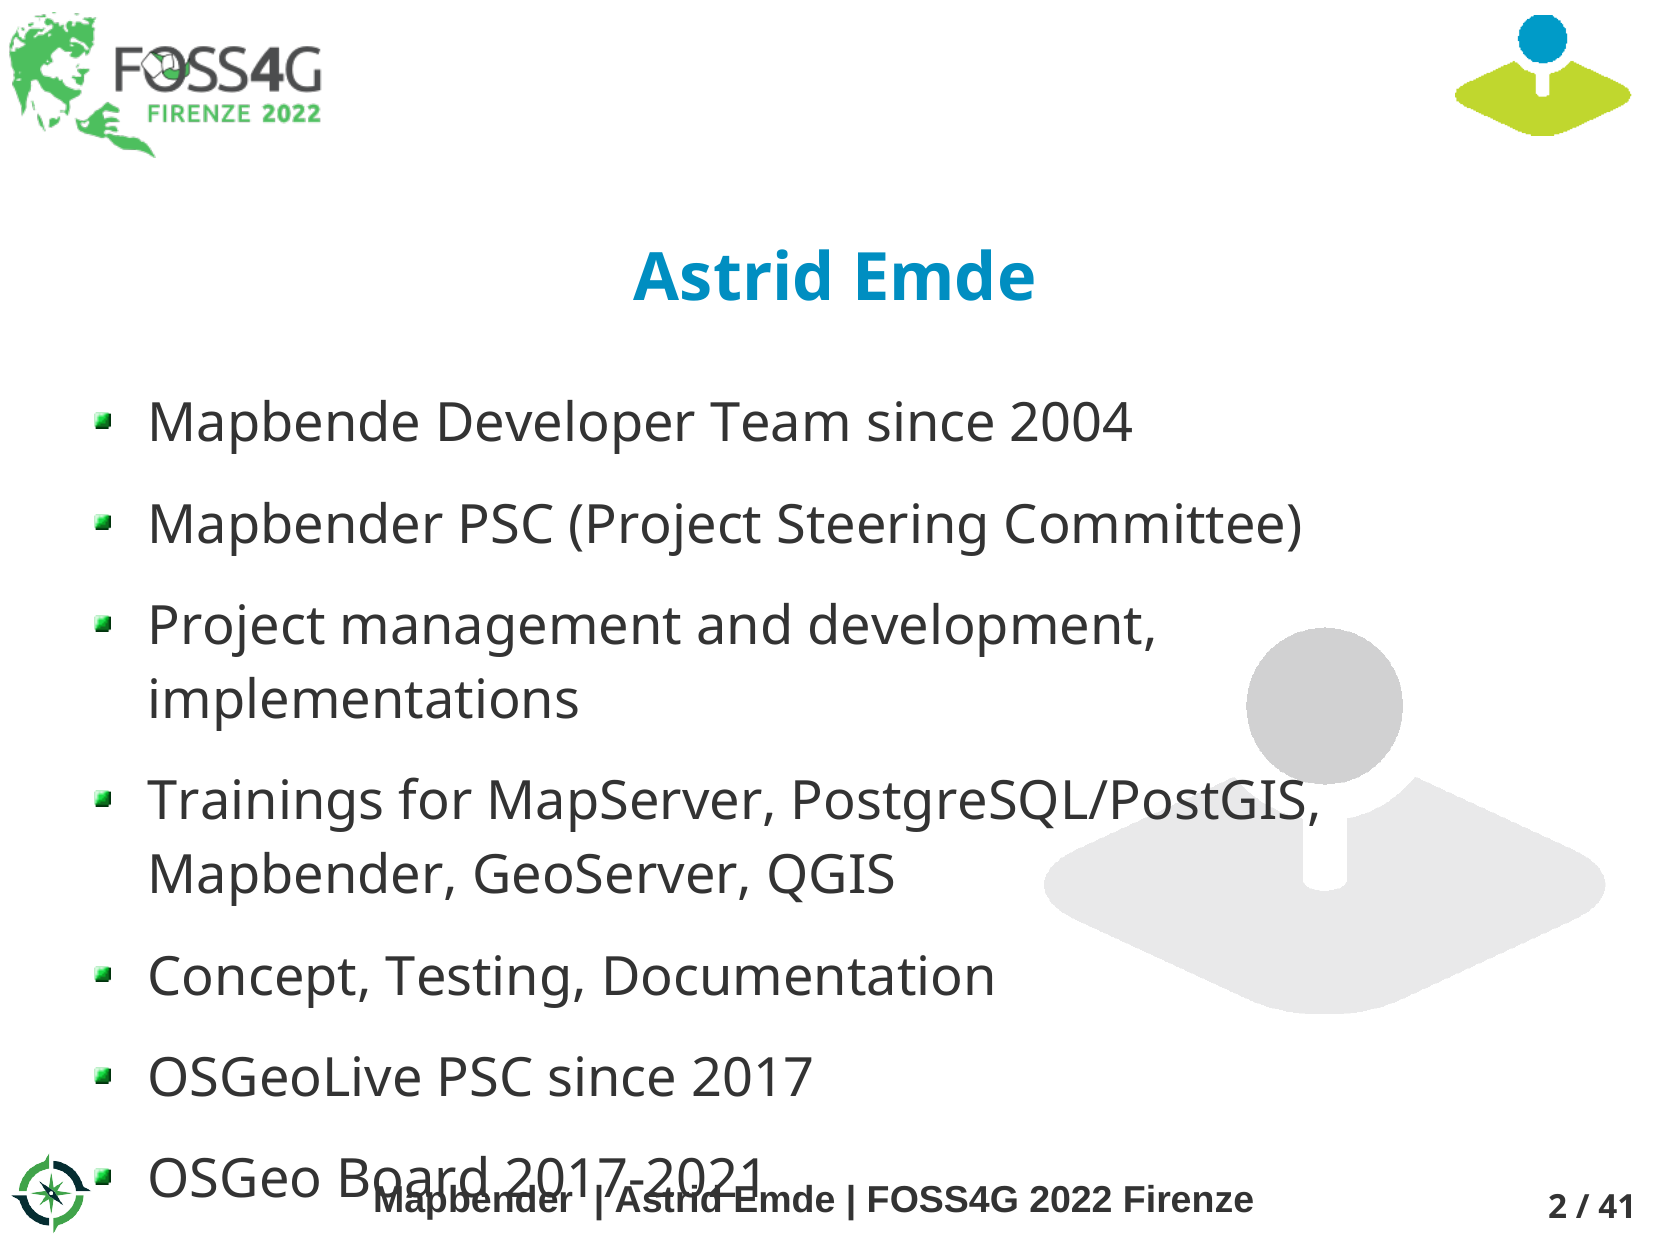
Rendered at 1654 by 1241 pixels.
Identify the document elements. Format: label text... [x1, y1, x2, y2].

list Mapbende Developer Team since 2004 Mapbender PSC (Project Steering Committee) Project management and development, implementations Trainings for MapServer, PostgreSQL/PostGIS, Mapbender, GeoServer, QGIS Concept, Testing, Documentation OSGeoLive PSC since 2017 OSGeo Board 2017-2021 WhereGroup Bonn [76, 383, 1565, 1241]
picture [10, 1152, 76, 1234]
picture [1455, 15, 1633, 136]
picture [0, 12, 376, 158]
title Astrid Emde [82, 200, 1571, 349]
